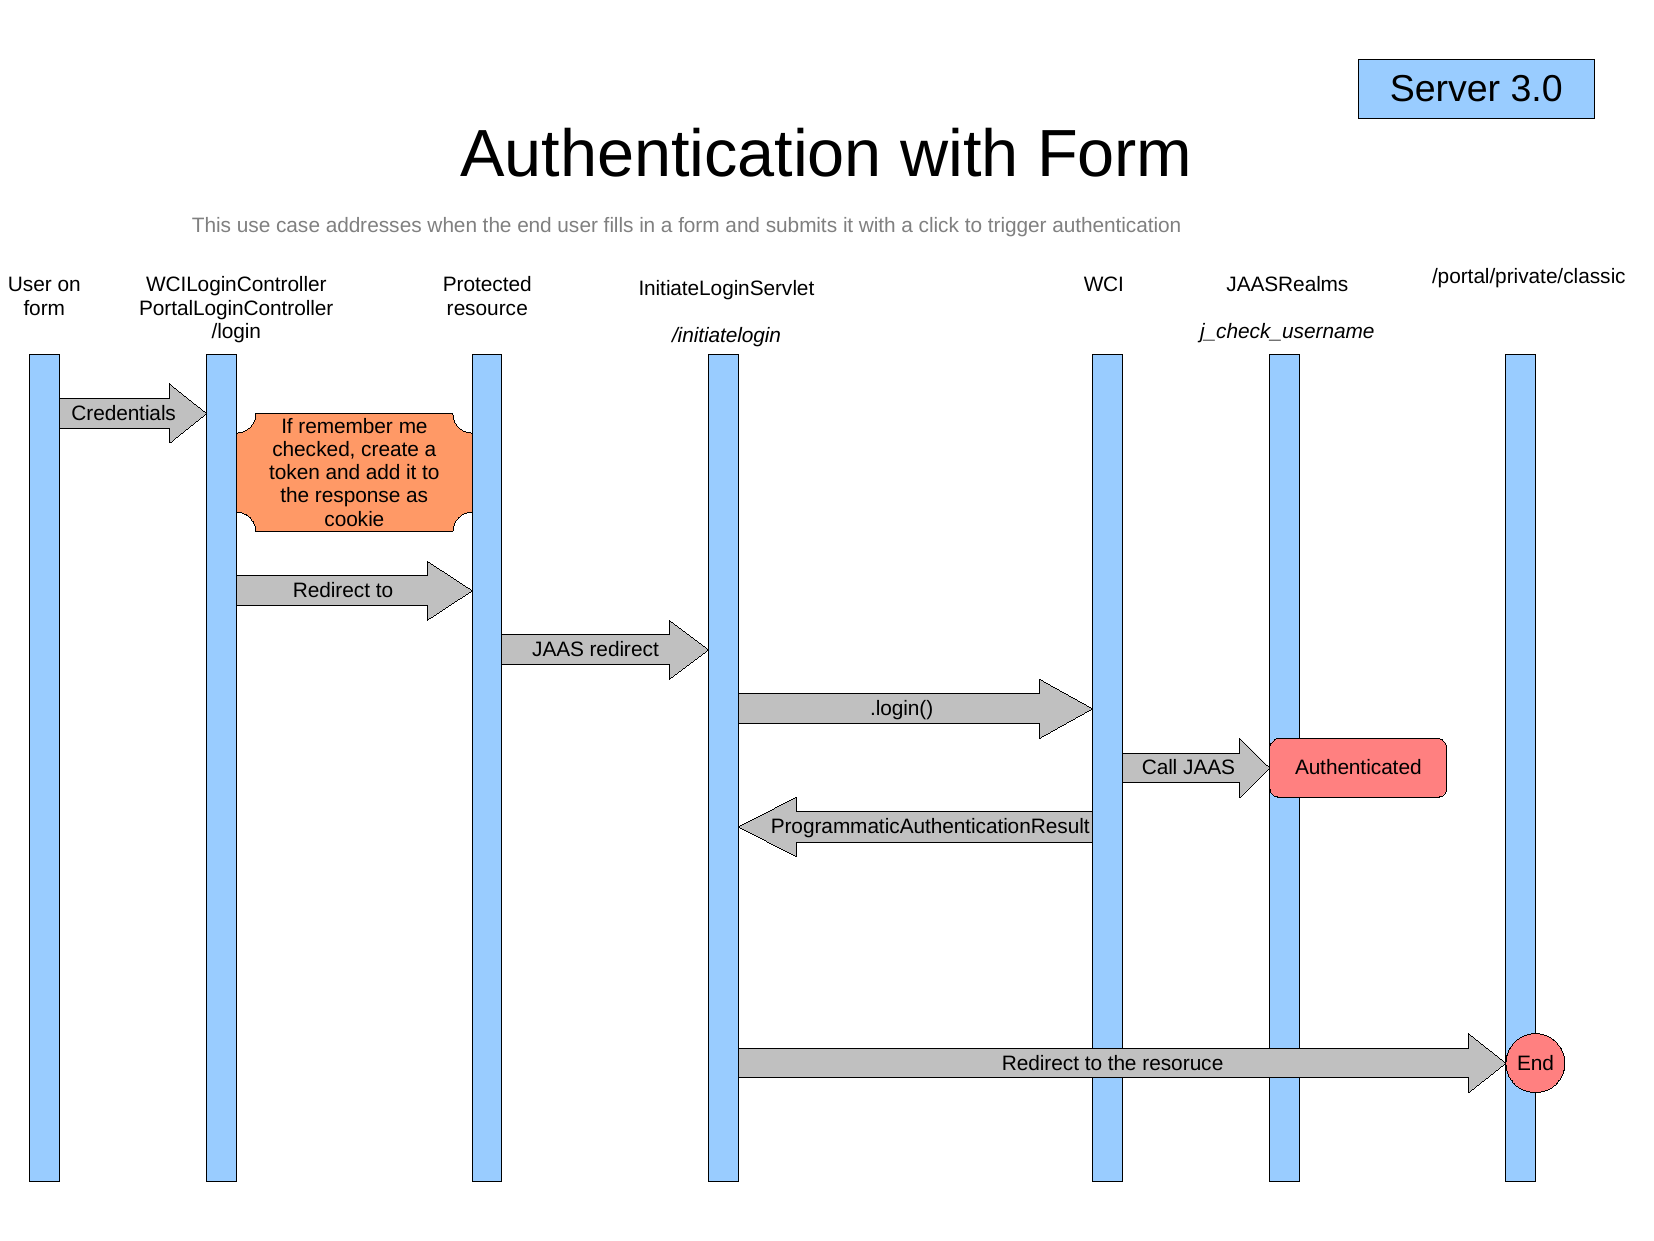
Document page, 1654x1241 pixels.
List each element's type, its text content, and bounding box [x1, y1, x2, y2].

text_box [1505, 1065, 1536, 1182]
text_box If remember me checked, create a token and add it to the response as cookie [236, 413, 473, 532]
text_box WCI [1068, 265, 1158, 304]
text_box [1092, 1078, 1123, 1182]
text_box InitiateLoginServlet /initiatelogin [608, 269, 845, 355]
text_box ProgrammaticAuthenticationResult [738, 797, 1093, 857]
text_box [1092, 354, 1123, 1048]
text_box .login() [738, 679, 1093, 739]
text_box Call JAAS [1122, 738, 1270, 798]
text_box [1269, 1078, 1300, 1182]
text_box [206, 354, 237, 1182]
title Authentication with Form [82, 56, 1571, 250]
text_box /portal/private/classic [1417, 257, 1654, 296]
text_box [472, 354, 502, 1182]
text_box [1269, 790, 1300, 1048]
text_box Authenticated [1269, 738, 1447, 798]
text_box Credentials [60, 383, 207, 443]
text_box JAASRealms j_check_username [1169, 265, 1406, 351]
text_box [1505, 354, 1536, 1061]
text_box Redirect to the resoruce [738, 1033, 1506, 1093]
text_box This use case addresses when the end user fills in a form and submits it with a click to trigger authentication [177, 206, 1418, 245]
text_box [708, 355, 739, 1182]
text_box Server 3.0 [1358, 59, 1595, 119]
text_box Redirect to [236, 561, 473, 621]
text_box Protected resource [413, 265, 562, 328]
text_box End [1505, 1033, 1565, 1093]
text_box [1269, 354, 1300, 745]
text_box JAAS redirect [501, 620, 709, 680]
text_box WCILoginController PortalLoginController /login [118, 265, 355, 351]
text_box [29, 354, 60, 1182]
text_box User on form [0, 265, 118, 328]
